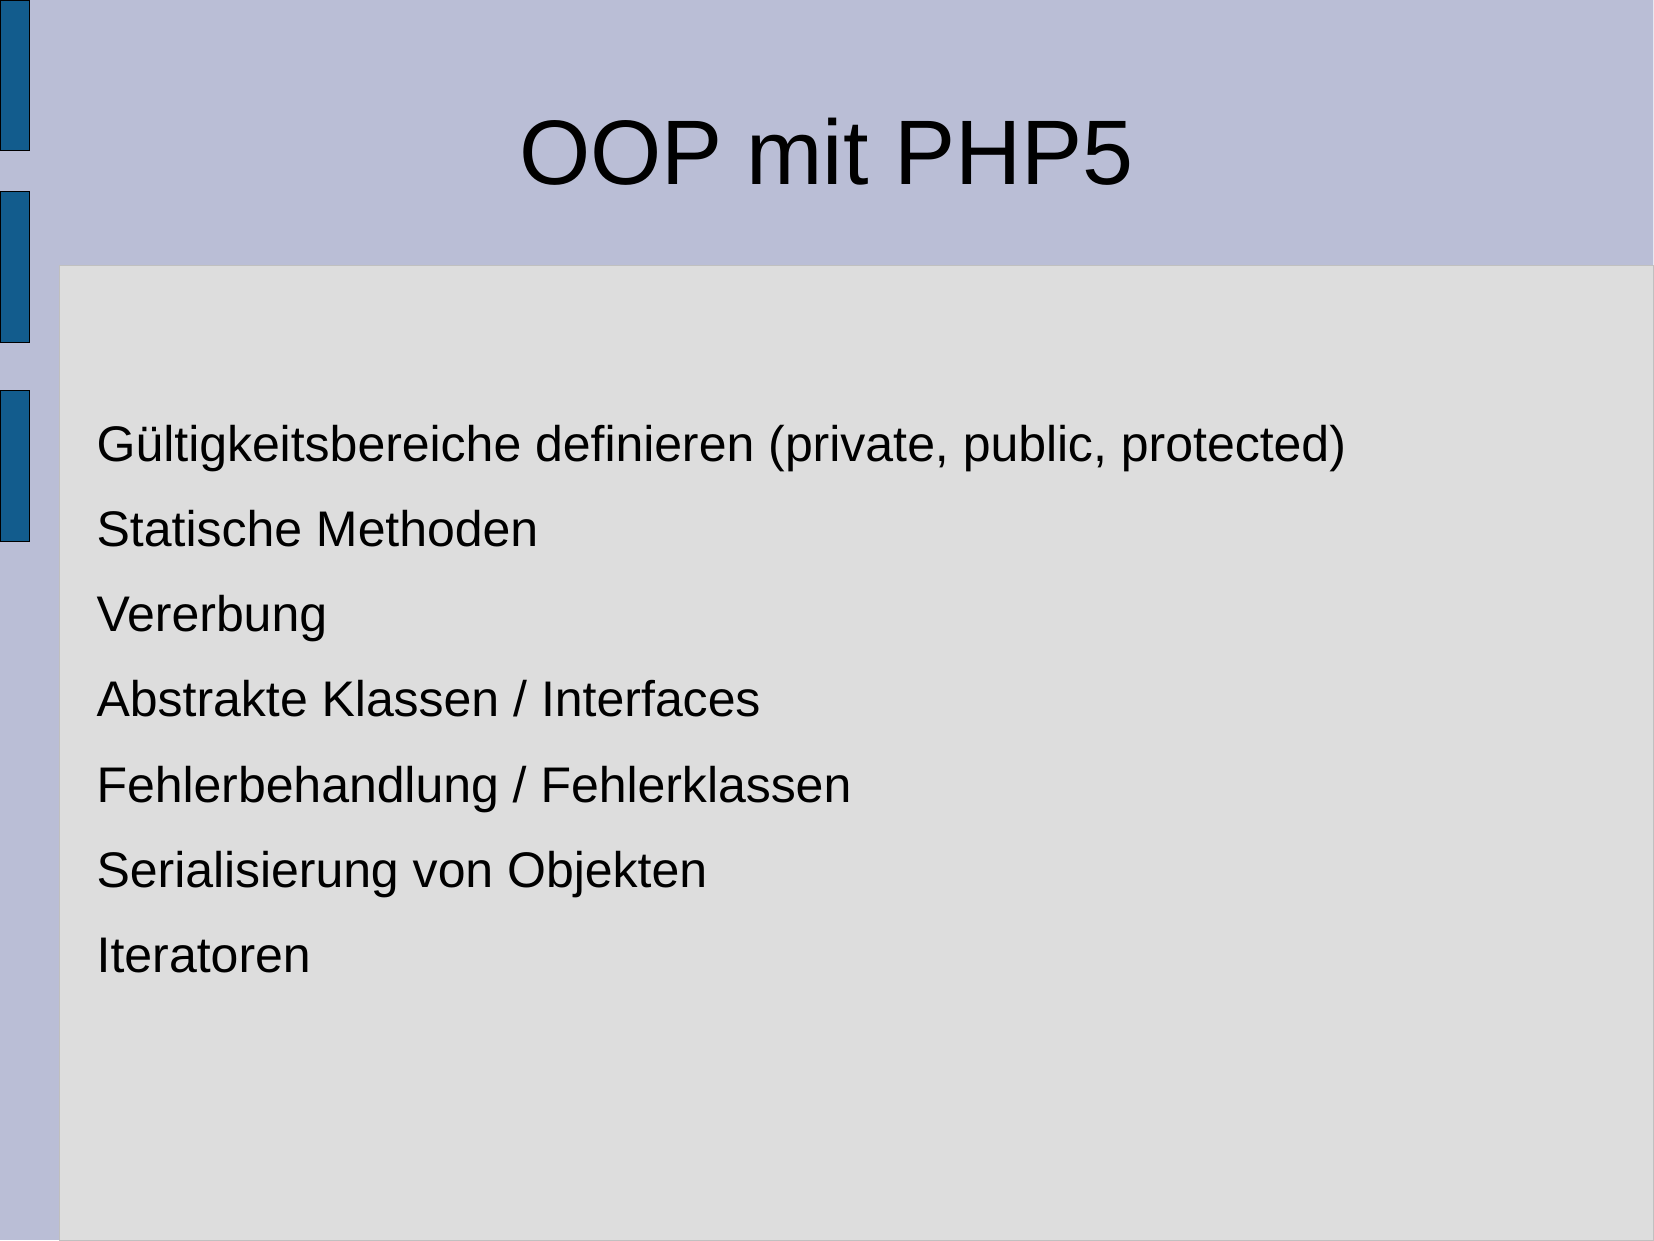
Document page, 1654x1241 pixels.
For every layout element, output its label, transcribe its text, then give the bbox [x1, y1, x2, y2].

title OOP mit PHP5 [82, 56, 1571, 250]
subtitle Gültigkeitsbereiche definieren (private, public, protected) Statische Methoden Vererbung Abstrakte Klassen / Interfaces Fehlerbehandlung / Fehlerklassen Serialisierung von Objekten Iteratoren [82, 297, 1571, 1102]
